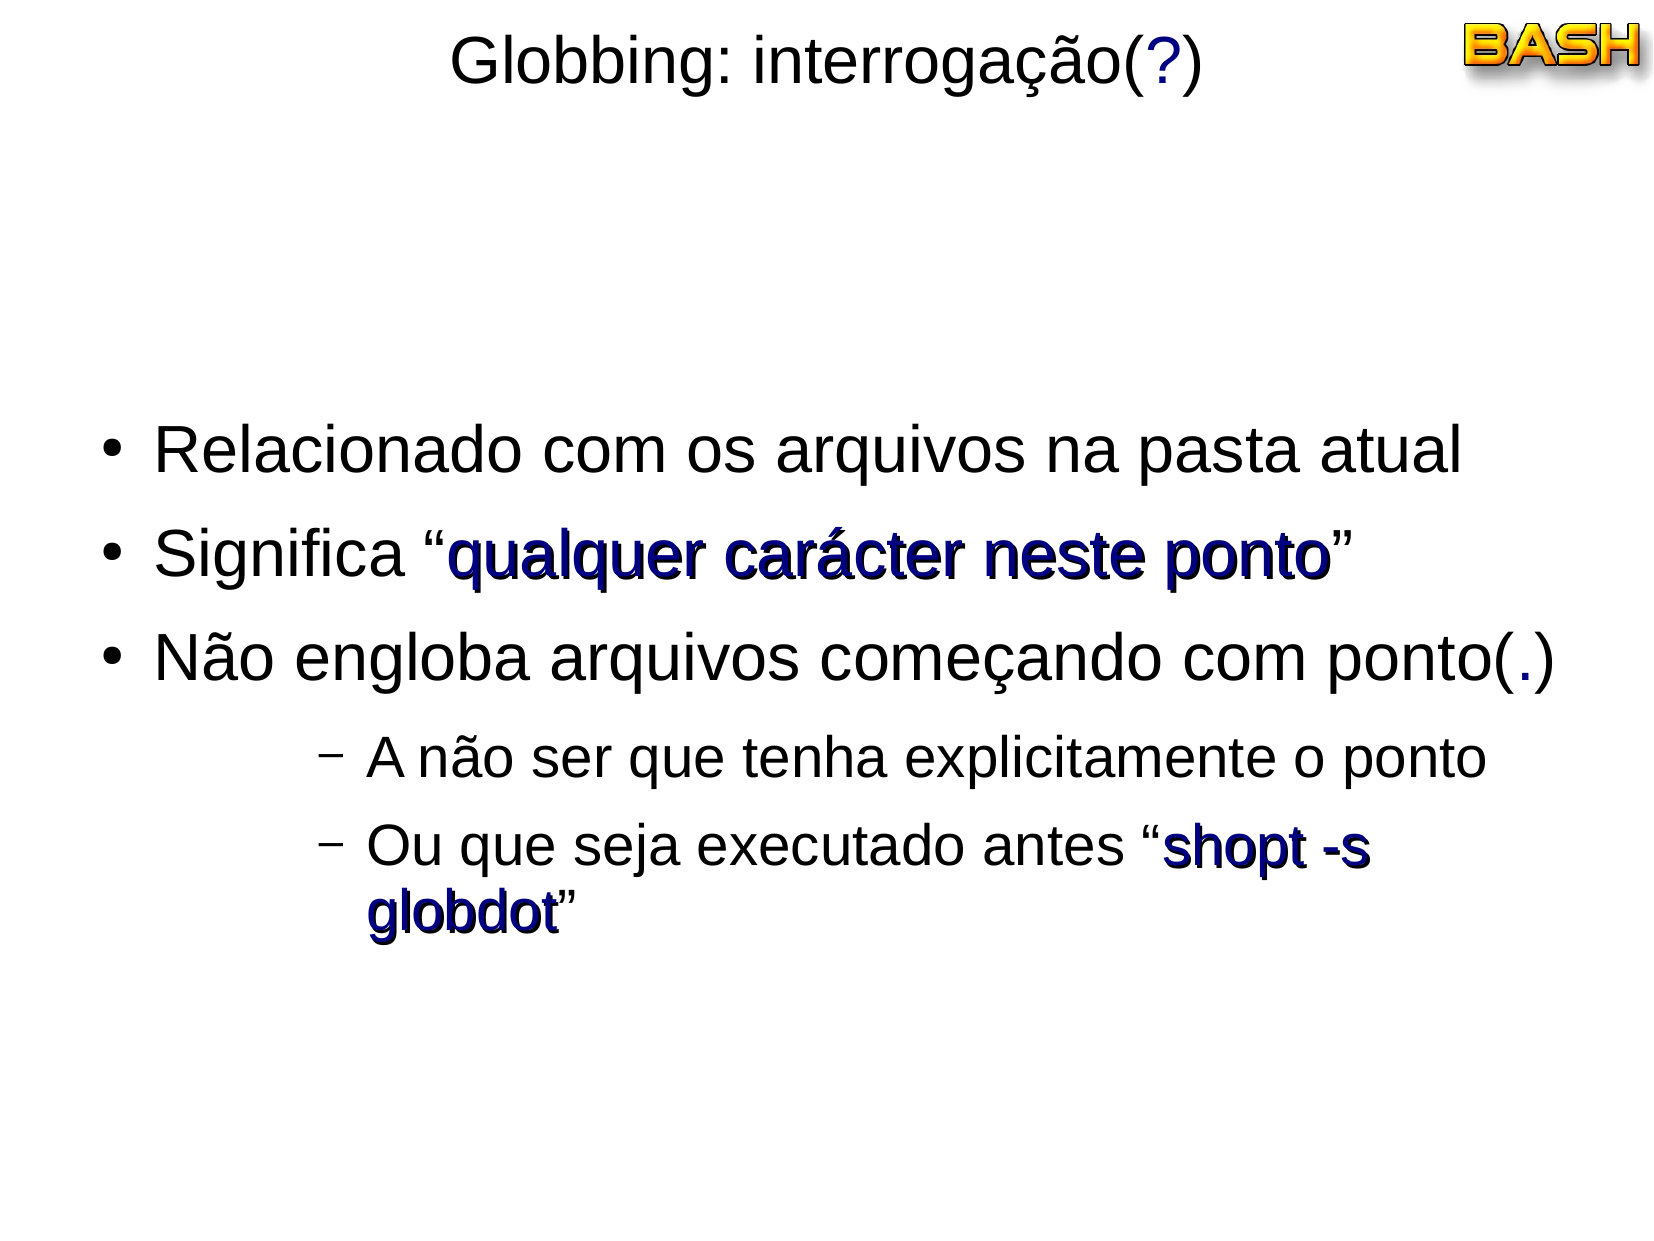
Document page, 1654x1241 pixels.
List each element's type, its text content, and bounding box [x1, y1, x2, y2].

picture [1450, 0, 1654, 96]
list Relacionado com os arquivos na pasta atual Significa “qualquer carácter neste ponto” Não engloba arquivos começando com ponto(.) A não ser que tenha explicitamente o ponto Ou que seja executado antes “shopt -s globdot” [82, 411, 1571, 944]
title Globbing: interrogação(?) [82, 22, 1571, 98]
